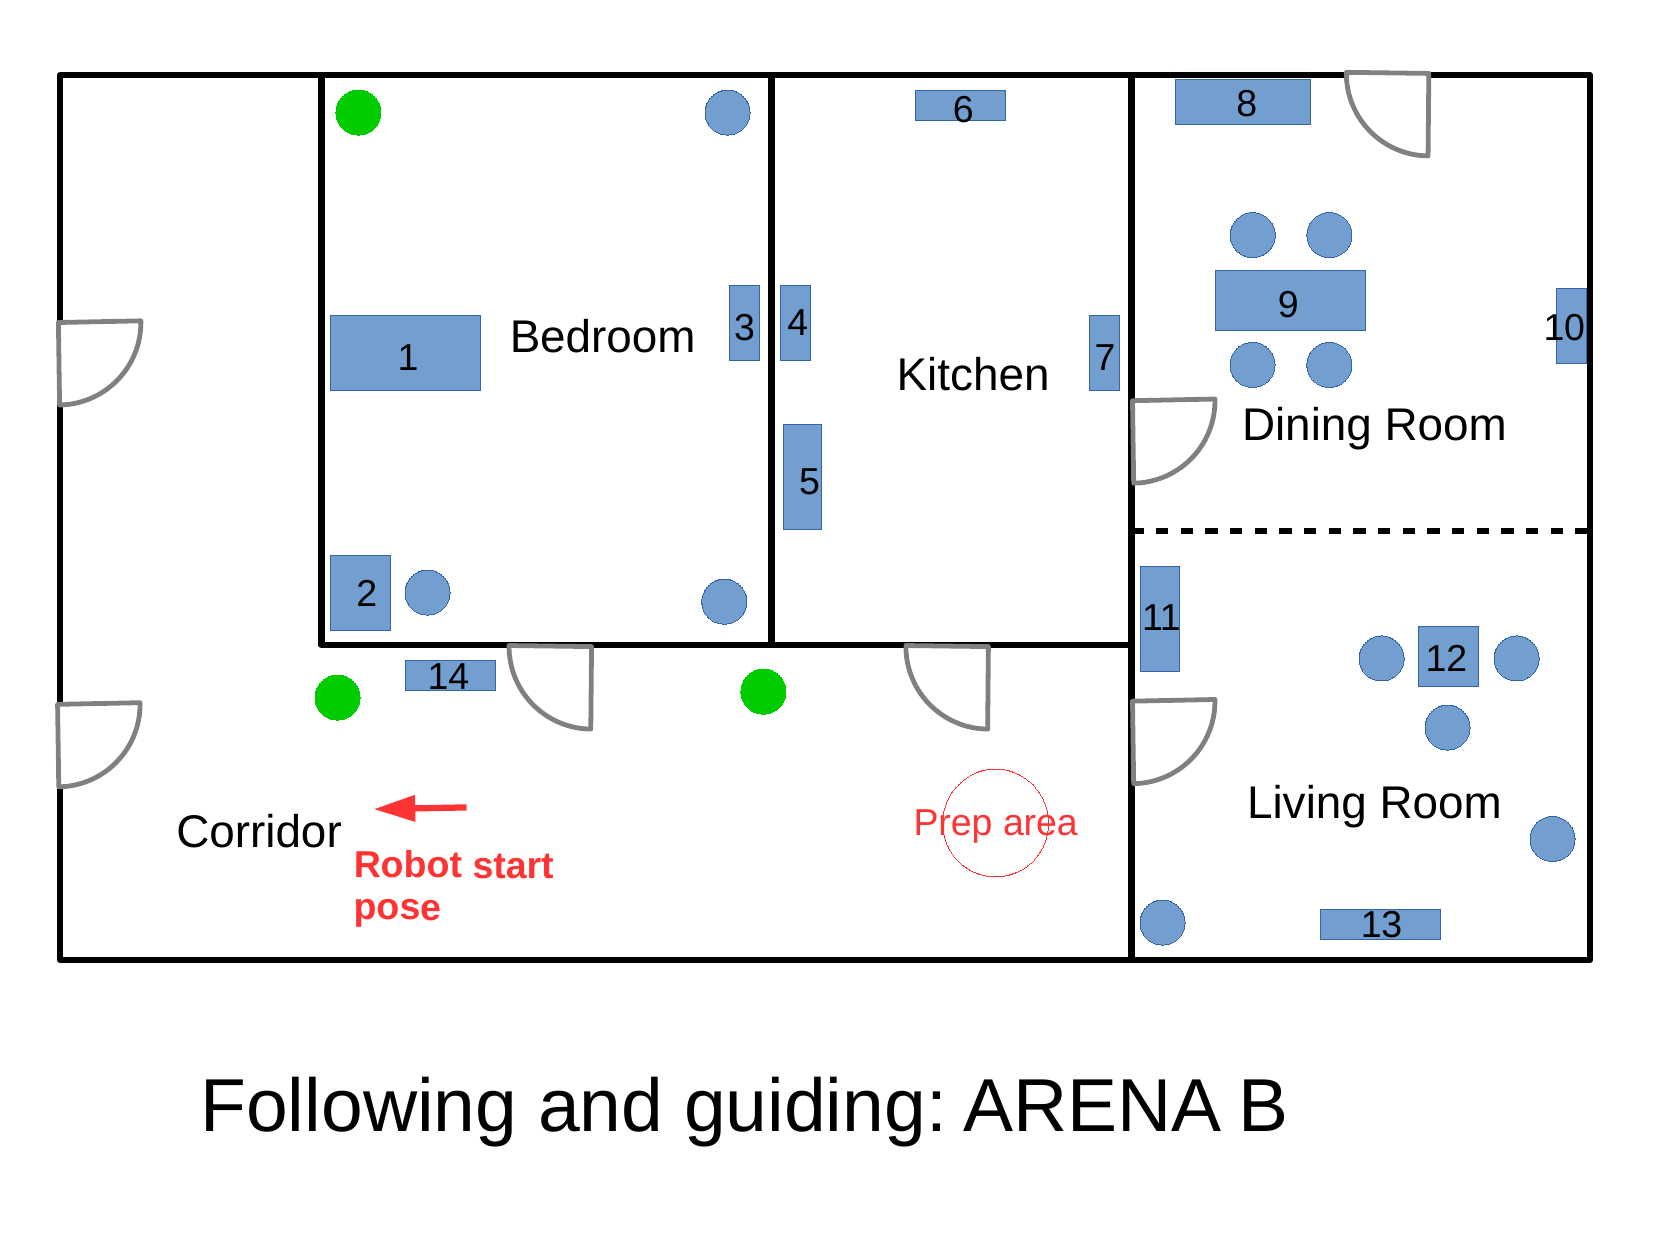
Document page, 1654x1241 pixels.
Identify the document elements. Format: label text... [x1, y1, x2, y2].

text_box 1 [382, 329, 434, 386]
text_box 3 [719, 299, 770, 357]
text_box 8 [1221, 75, 1273, 132]
text_box Kitchen [881, 341, 1065, 408]
text_box 10 [1528, 299, 1601, 357]
text_box 12 [1410, 630, 1483, 688]
text_box 5 [784, 453, 835, 510]
text_box 7 [1079, 329, 1131, 386]
text_box 9 [1263, 275, 1314, 333]
text_box Following and guiding: ARENA B [185, 1055, 1436, 1155]
text_box Prep area [943, 769, 1048, 877]
text_box Robot start pose [338, 836, 580, 937]
text_box 11 [1127, 588, 1199, 646]
text_box Living Room [1232, 769, 1517, 836]
text_box 4 [772, 293, 823, 351]
text_box 2 [341, 565, 392, 623]
text_box Bedroom [495, 303, 711, 370]
text_box 6 [938, 81, 989, 138]
text_box 14 [412, 647, 485, 705]
text_box Corridor [161, 798, 357, 865]
text_box Dining Room [1227, 391, 1522, 458]
text_box [57, 72, 1591, 961]
text_box 13 [1345, 895, 1418, 953]
